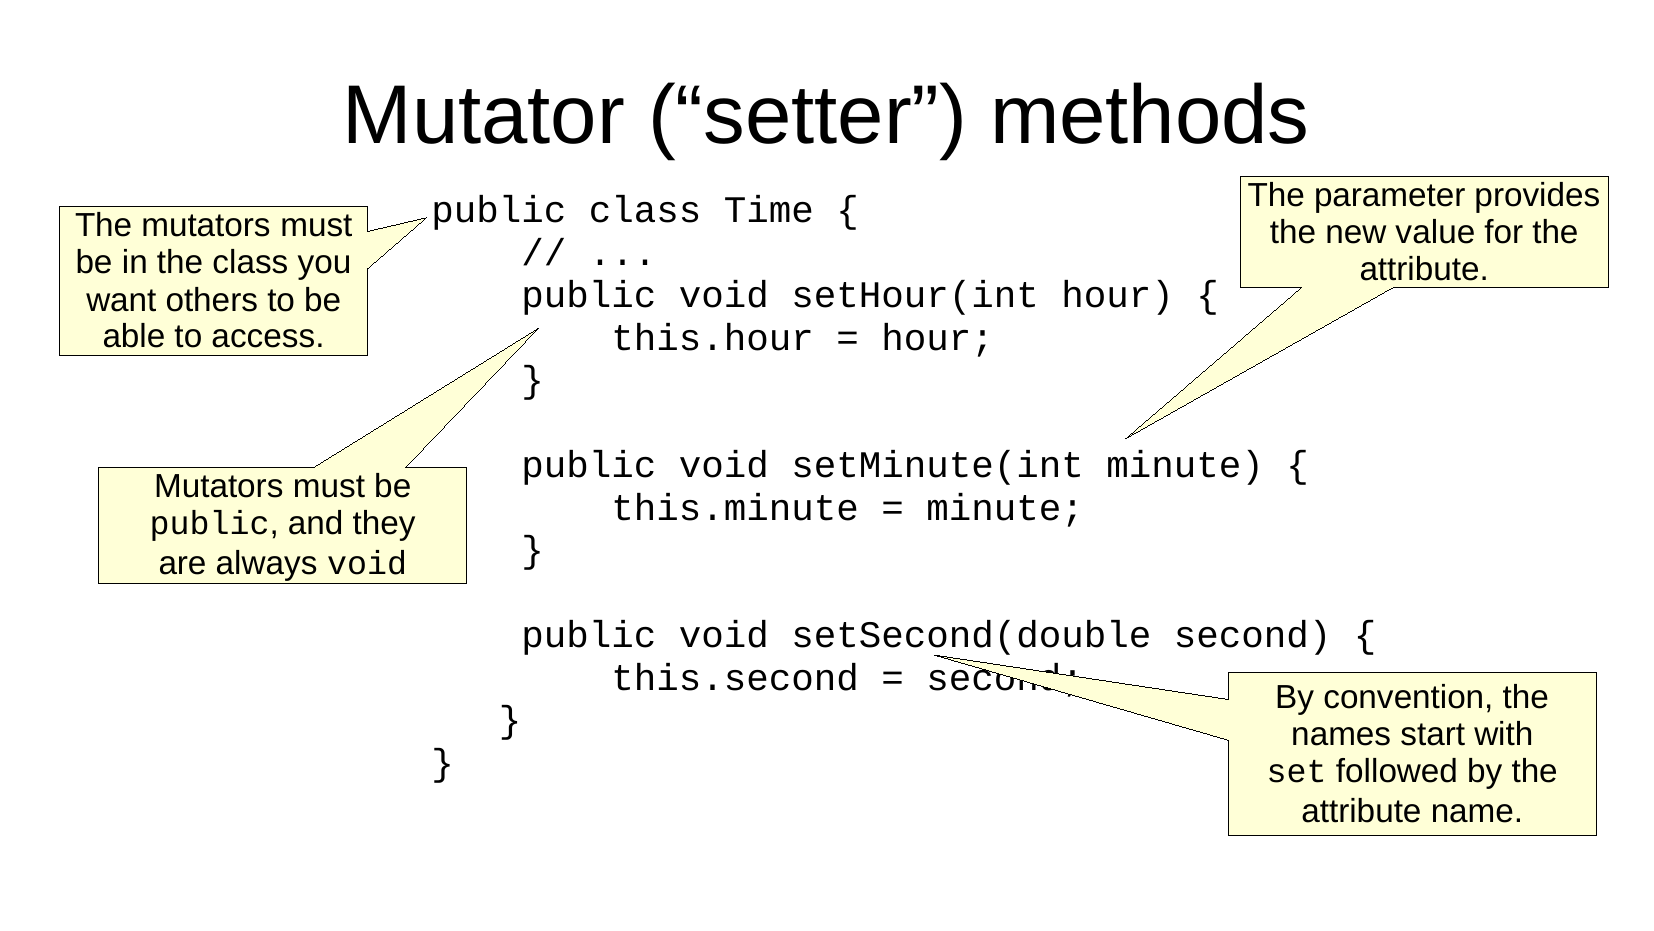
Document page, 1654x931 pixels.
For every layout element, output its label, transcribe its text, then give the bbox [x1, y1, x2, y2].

text_box By convention, the names start with set followed by the attribute name. [934, 655, 1597, 836]
text_box public class Time { // ... public void setHour(int hour) { this.hour = hour; } public void setMinute(int minute) { this.minute = minute; } public void setSecond(double second) { this.second = second; } } [416, 184, 1441, 879]
text_box The parameter provides the new value for the attribute. [1125, 176, 1609, 439]
title Mutator (“setter”) methods [82, 37, 1571, 193]
text_box The mutators must be in the class you want others to be able to access. [59, 206, 427, 356]
text_box Mutators must be public, and they are always void [98, 328, 539, 584]
